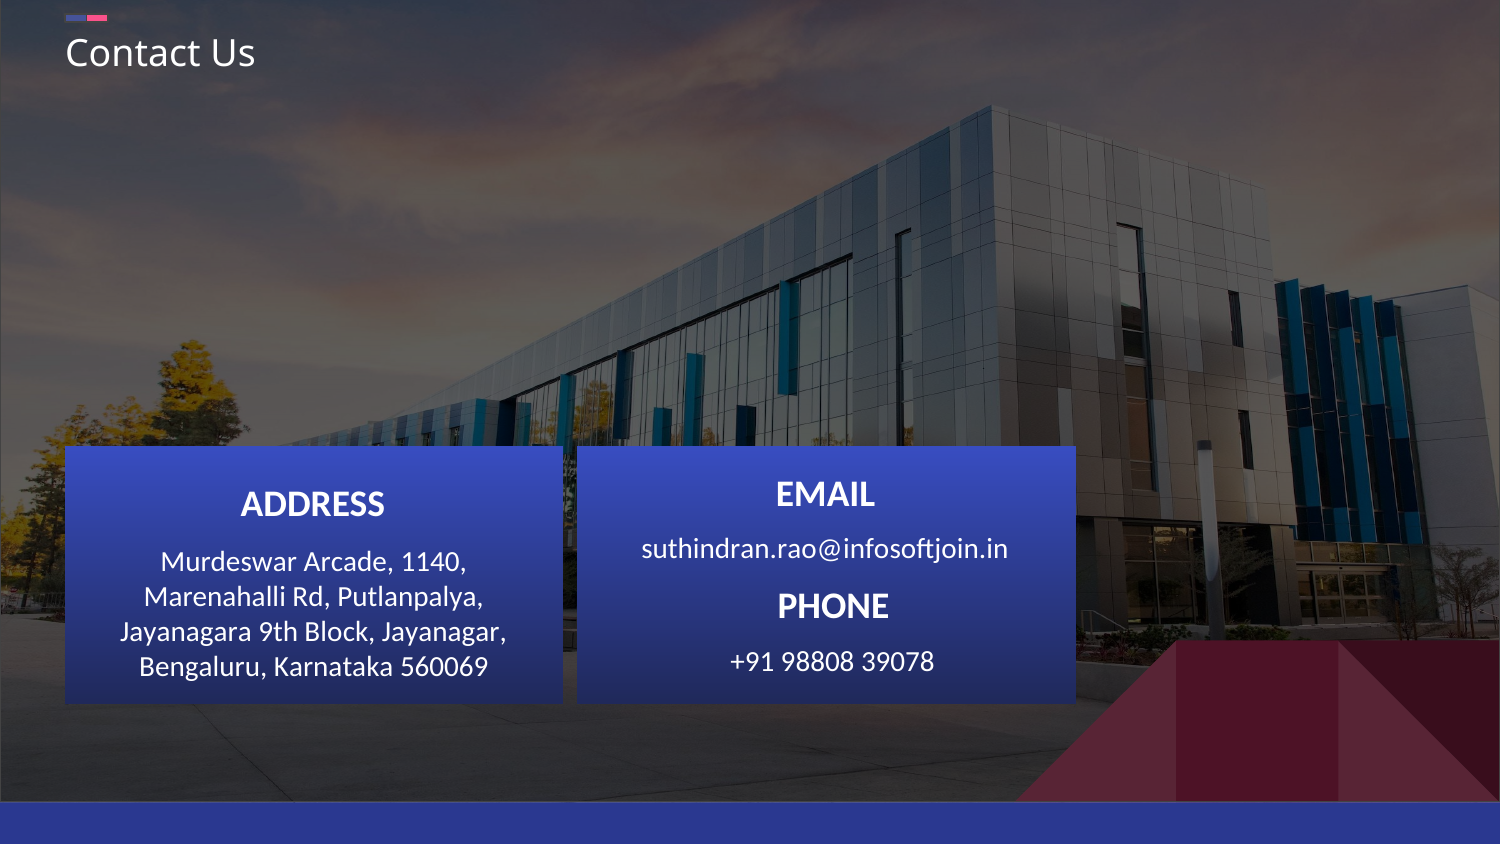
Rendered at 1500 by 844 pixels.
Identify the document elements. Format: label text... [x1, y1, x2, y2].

text_box EMAIL [760, 461, 892, 521]
text_box PHONE [762, 573, 906, 634]
text_box +91 98808 39078 [715, 634, 953, 685]
text_box ADDRESS [225, 471, 402, 533]
text_box Murdeswar Arcade, 1140, Marenahalli Rd, Putlanpalya, Jayanagara 9th Block, Jayanagar, Bengaluru, Karnataka 560069 [95, 534, 533, 691]
text_box suthindran.rao@infosoftjoin.in [626, 521, 1027, 573]
text_box [0, 802, 1500, 844]
text_box [1, 0, 1499, 801]
title Contact Us [42, 26, 968, 132]
picture [65, 446, 563, 704]
picture [577, 446, 1076, 704]
